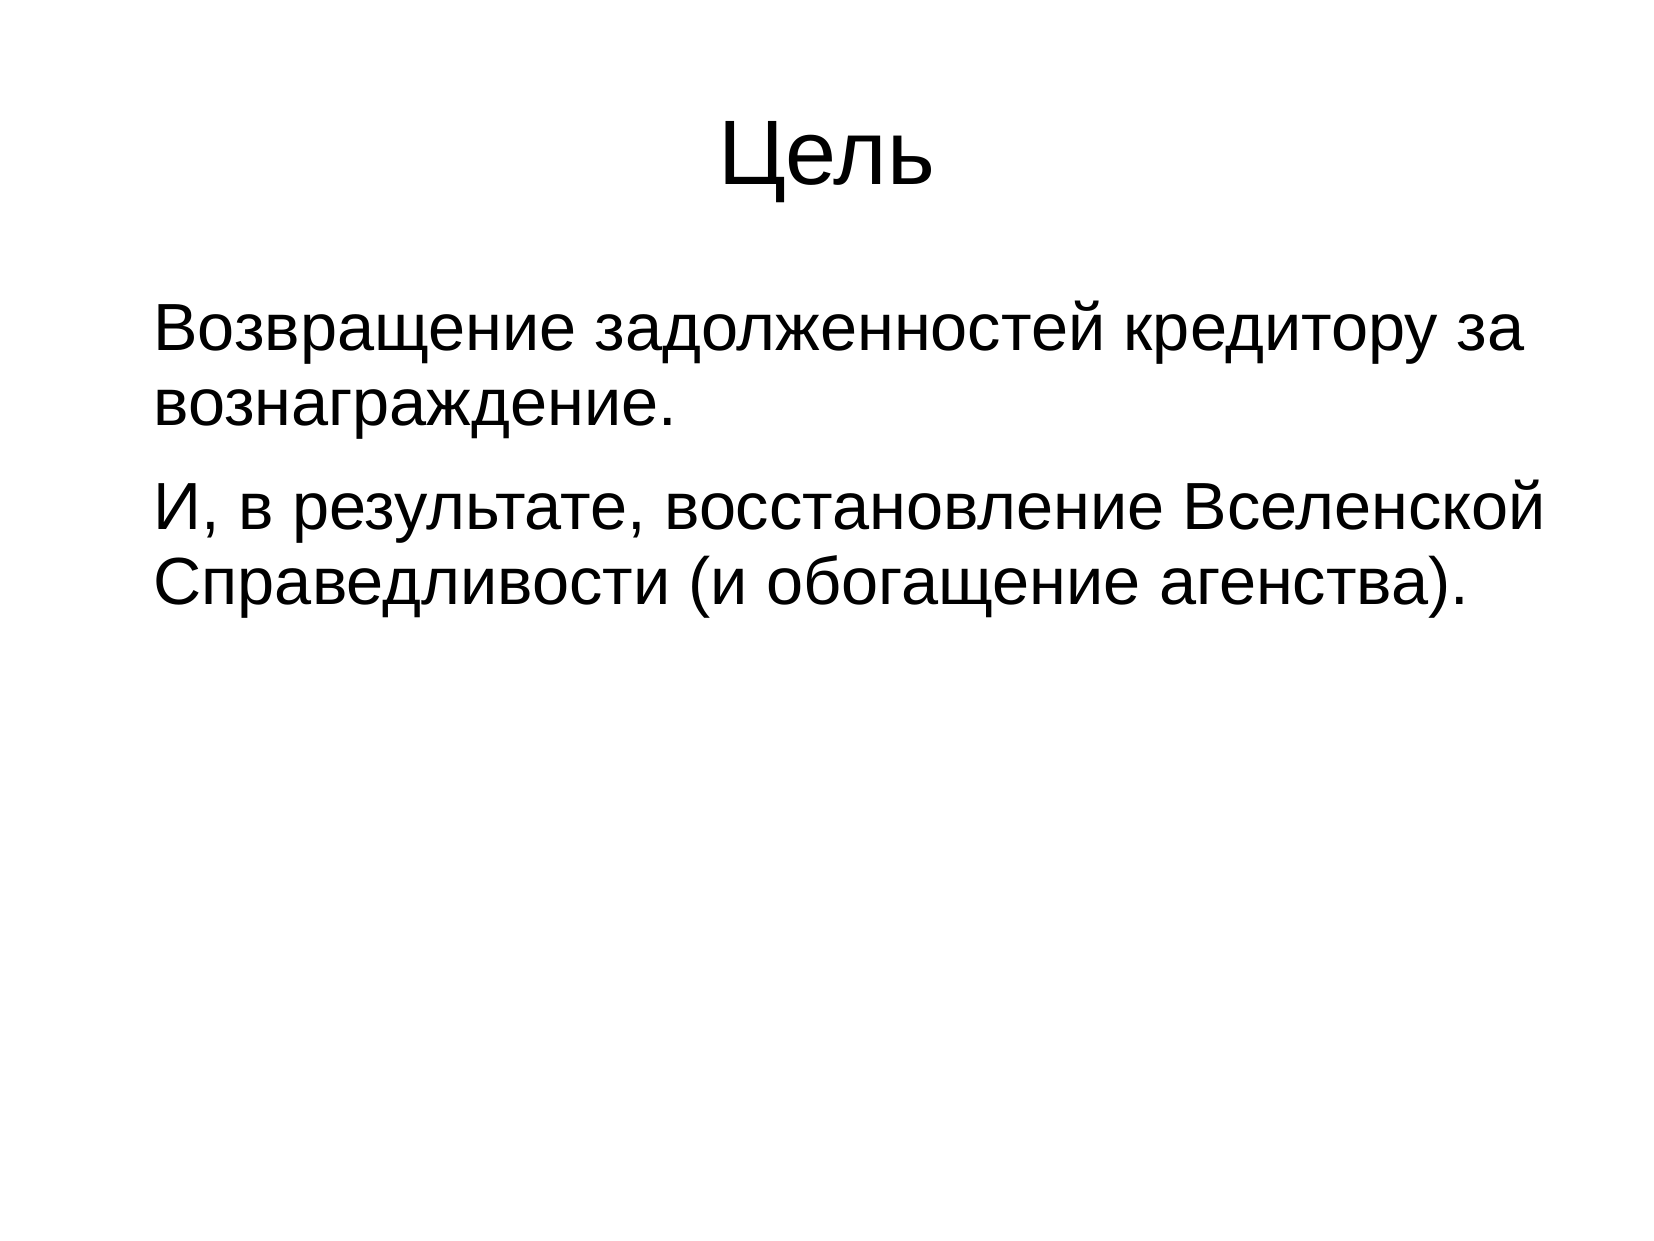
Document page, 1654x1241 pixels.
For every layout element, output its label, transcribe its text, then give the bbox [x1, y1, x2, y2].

list Возвращение задолженностей кредитору за вознаграждение. И, в результате, восстановление Вселенской Справедливости (и обогащение агенства). [82, 290, 1571, 1010]
title Цель [82, 49, 1571, 257]
